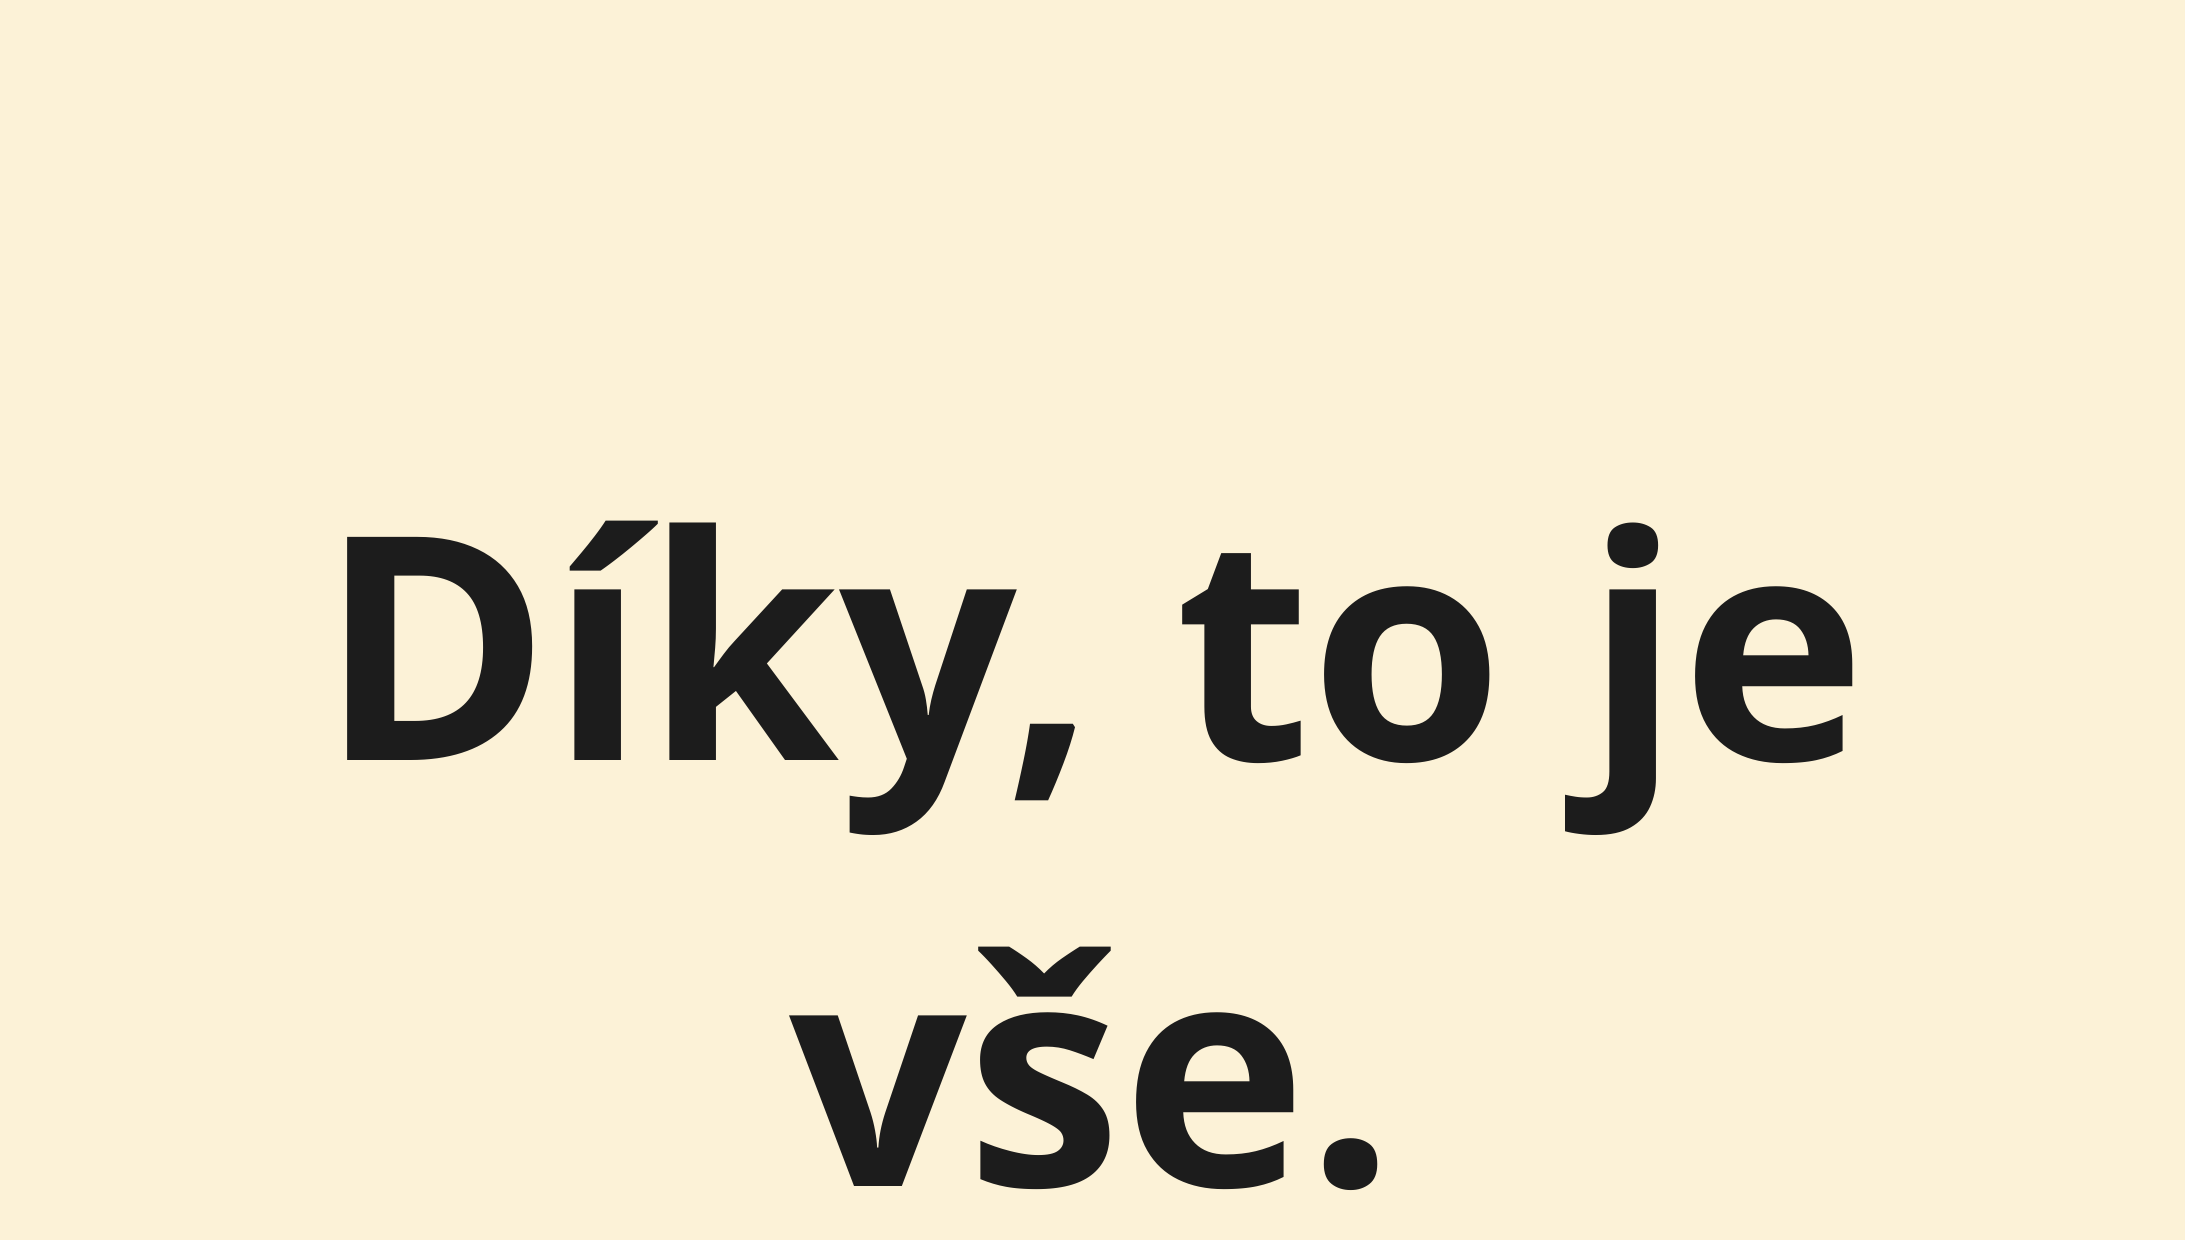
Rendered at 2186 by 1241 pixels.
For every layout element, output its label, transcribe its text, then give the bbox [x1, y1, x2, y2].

text_box Díky, to je vše. [153, 419, 2032, 821]
